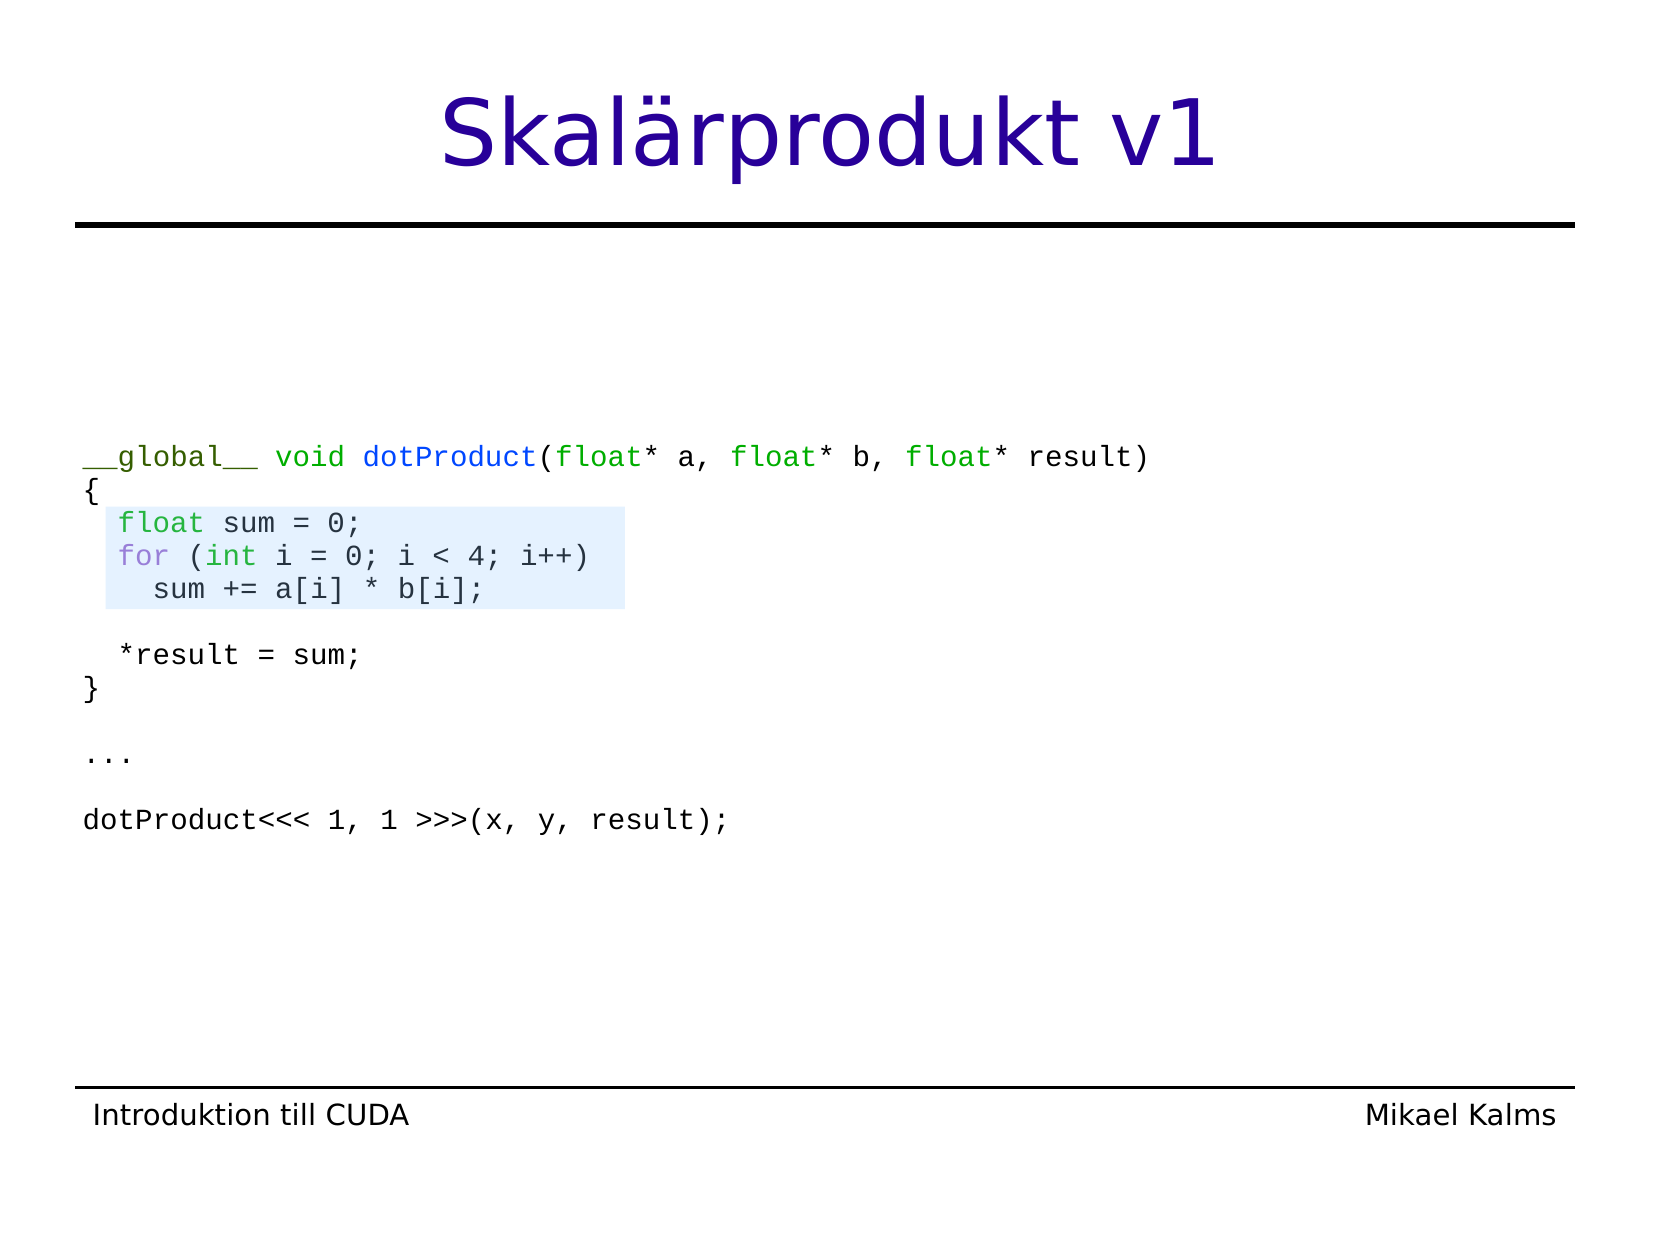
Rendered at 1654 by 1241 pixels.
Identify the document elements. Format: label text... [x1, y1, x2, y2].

text_box __global__ void dotProduct(float* a, float* b, float* result) { float sum = 0; for (int i = 0; i < 4; i++) sum += a[i] * b[i]; *result = sum; } ... dotProduct<<< 1, 1 >>>(x, y, result); [82, 300, 1571, 1013]
text_box Mikael Kalms [1347, 1087, 1576, 1143]
text_box Introduktion till CUDA [75, 1087, 428, 1143]
text_box [105, 506, 625, 610]
title Skalärprodukt v1 [86, 37, 1576, 231]
